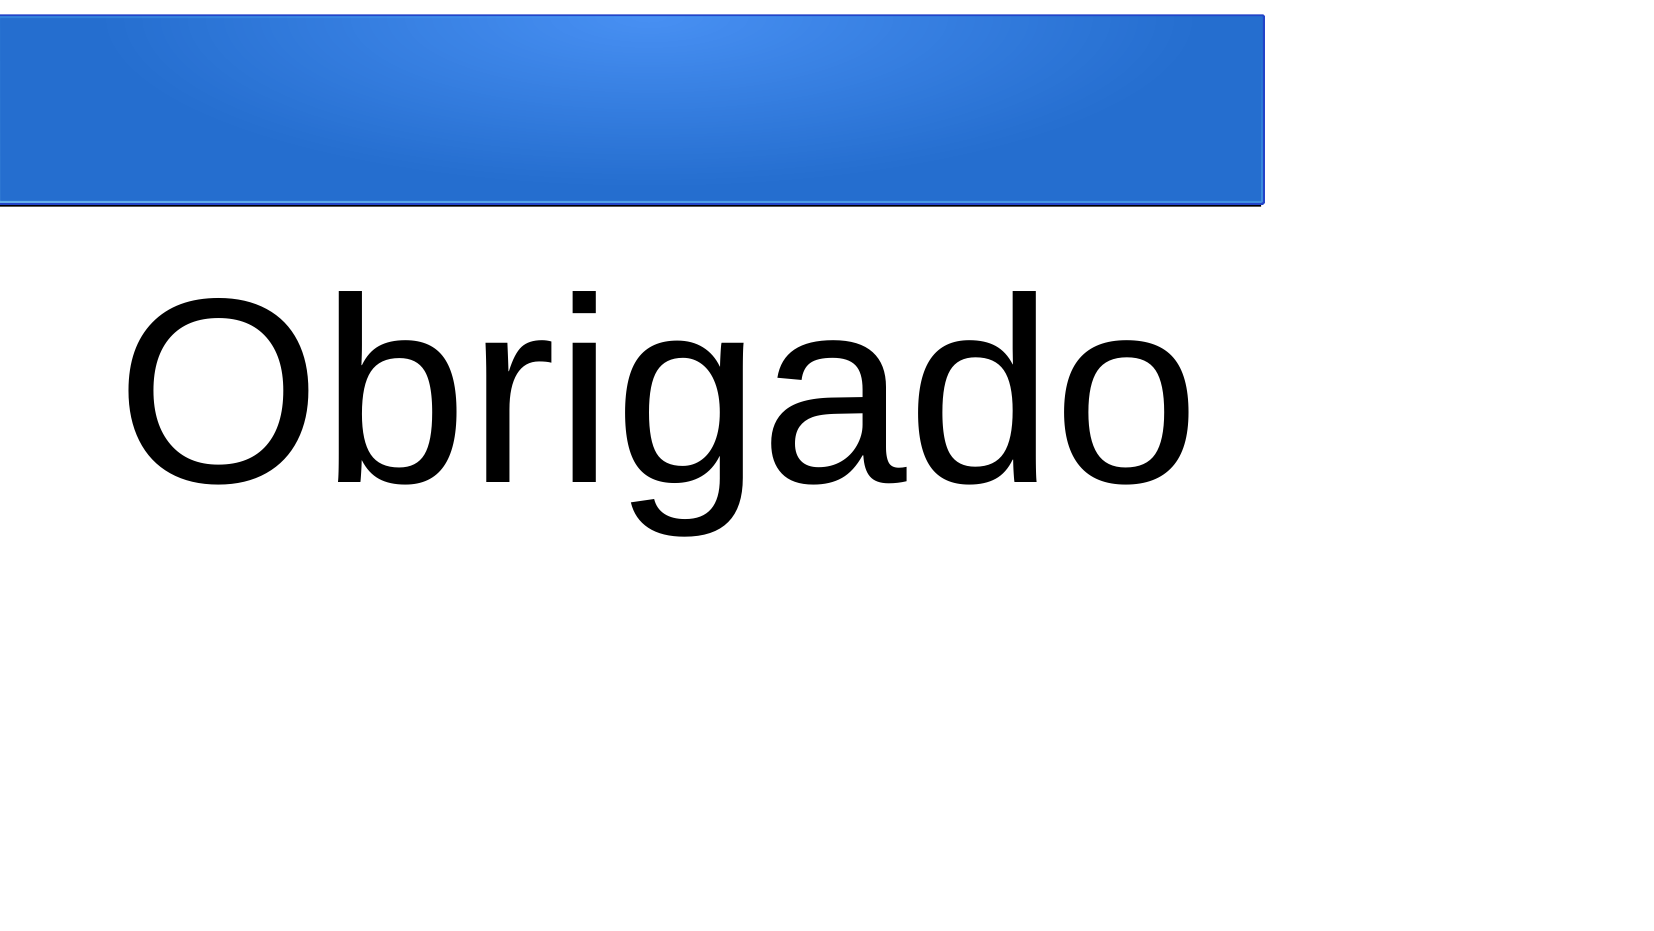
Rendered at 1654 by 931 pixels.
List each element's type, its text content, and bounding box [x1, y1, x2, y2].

subtitle Obrigado [82, 35, 1235, 748]
